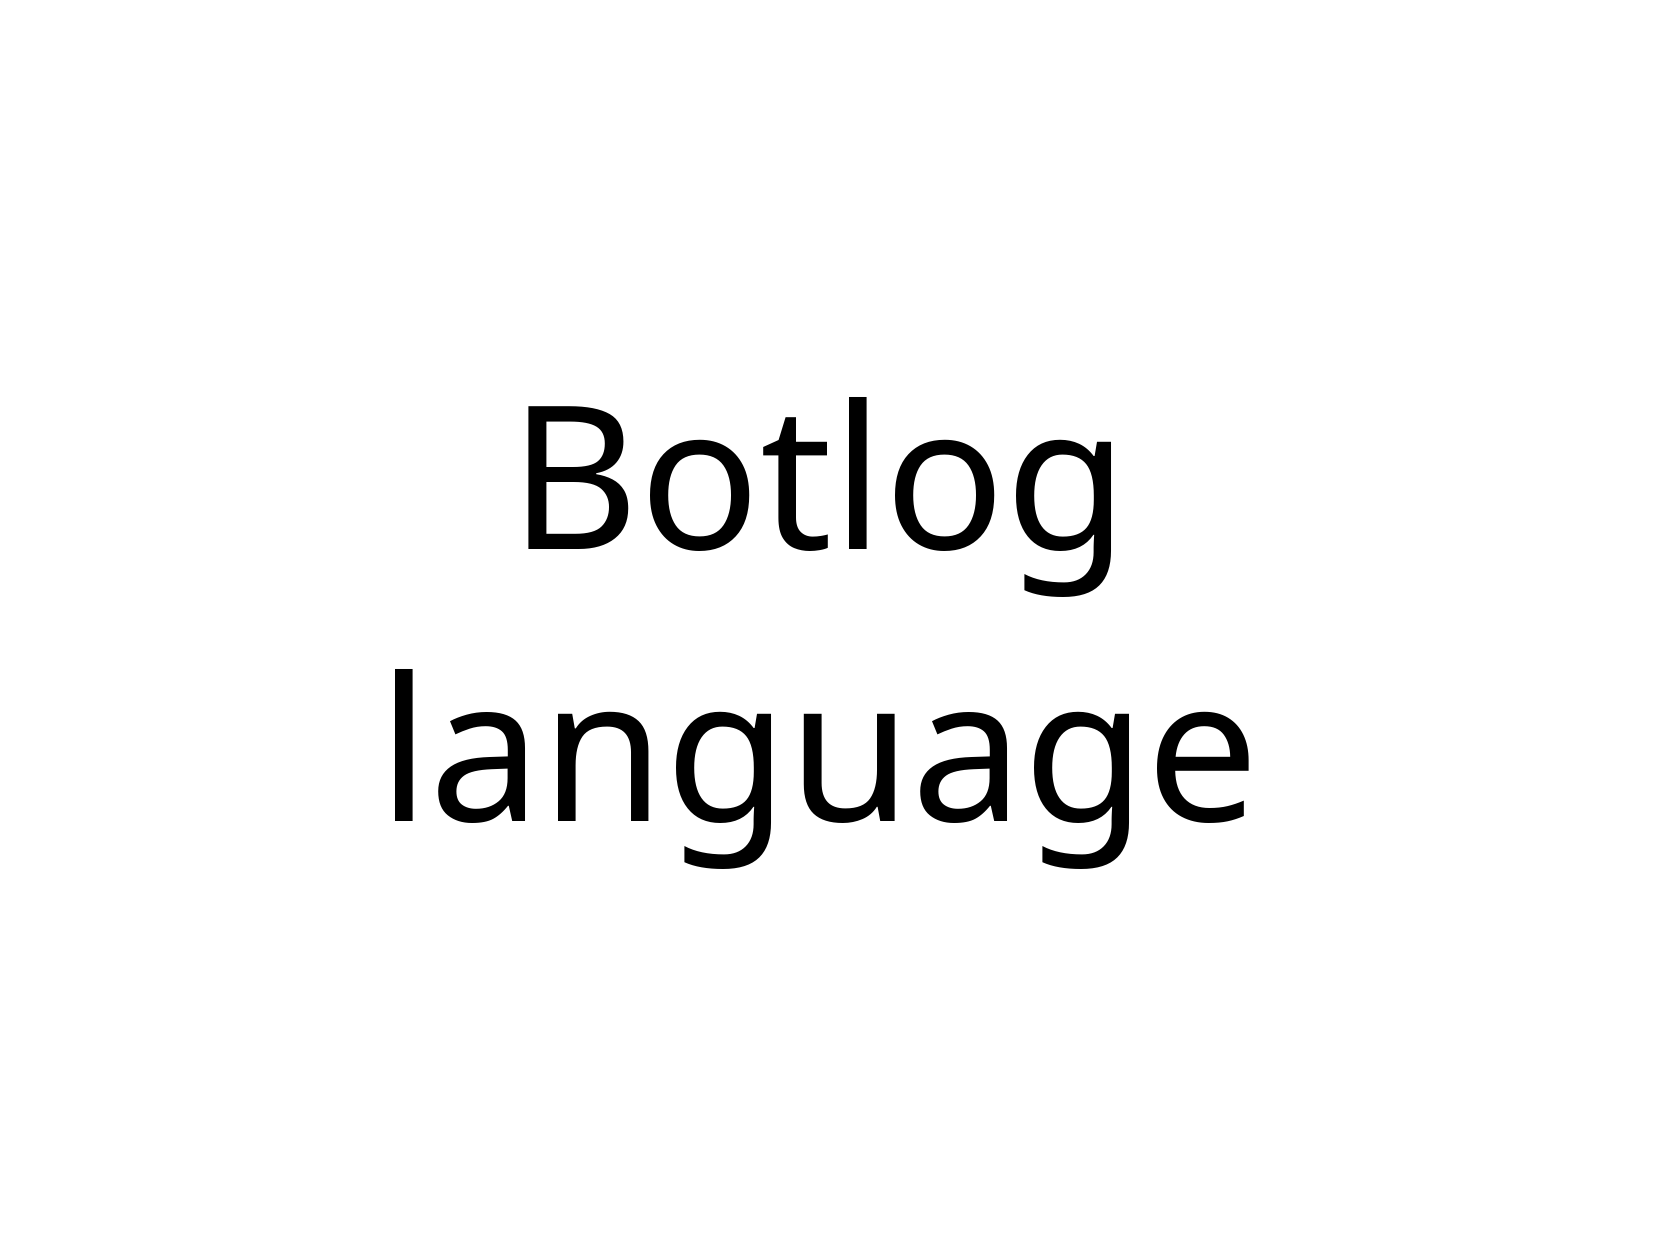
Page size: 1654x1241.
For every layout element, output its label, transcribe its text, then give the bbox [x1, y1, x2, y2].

title Botlog language [75, 468, 1564, 748]
